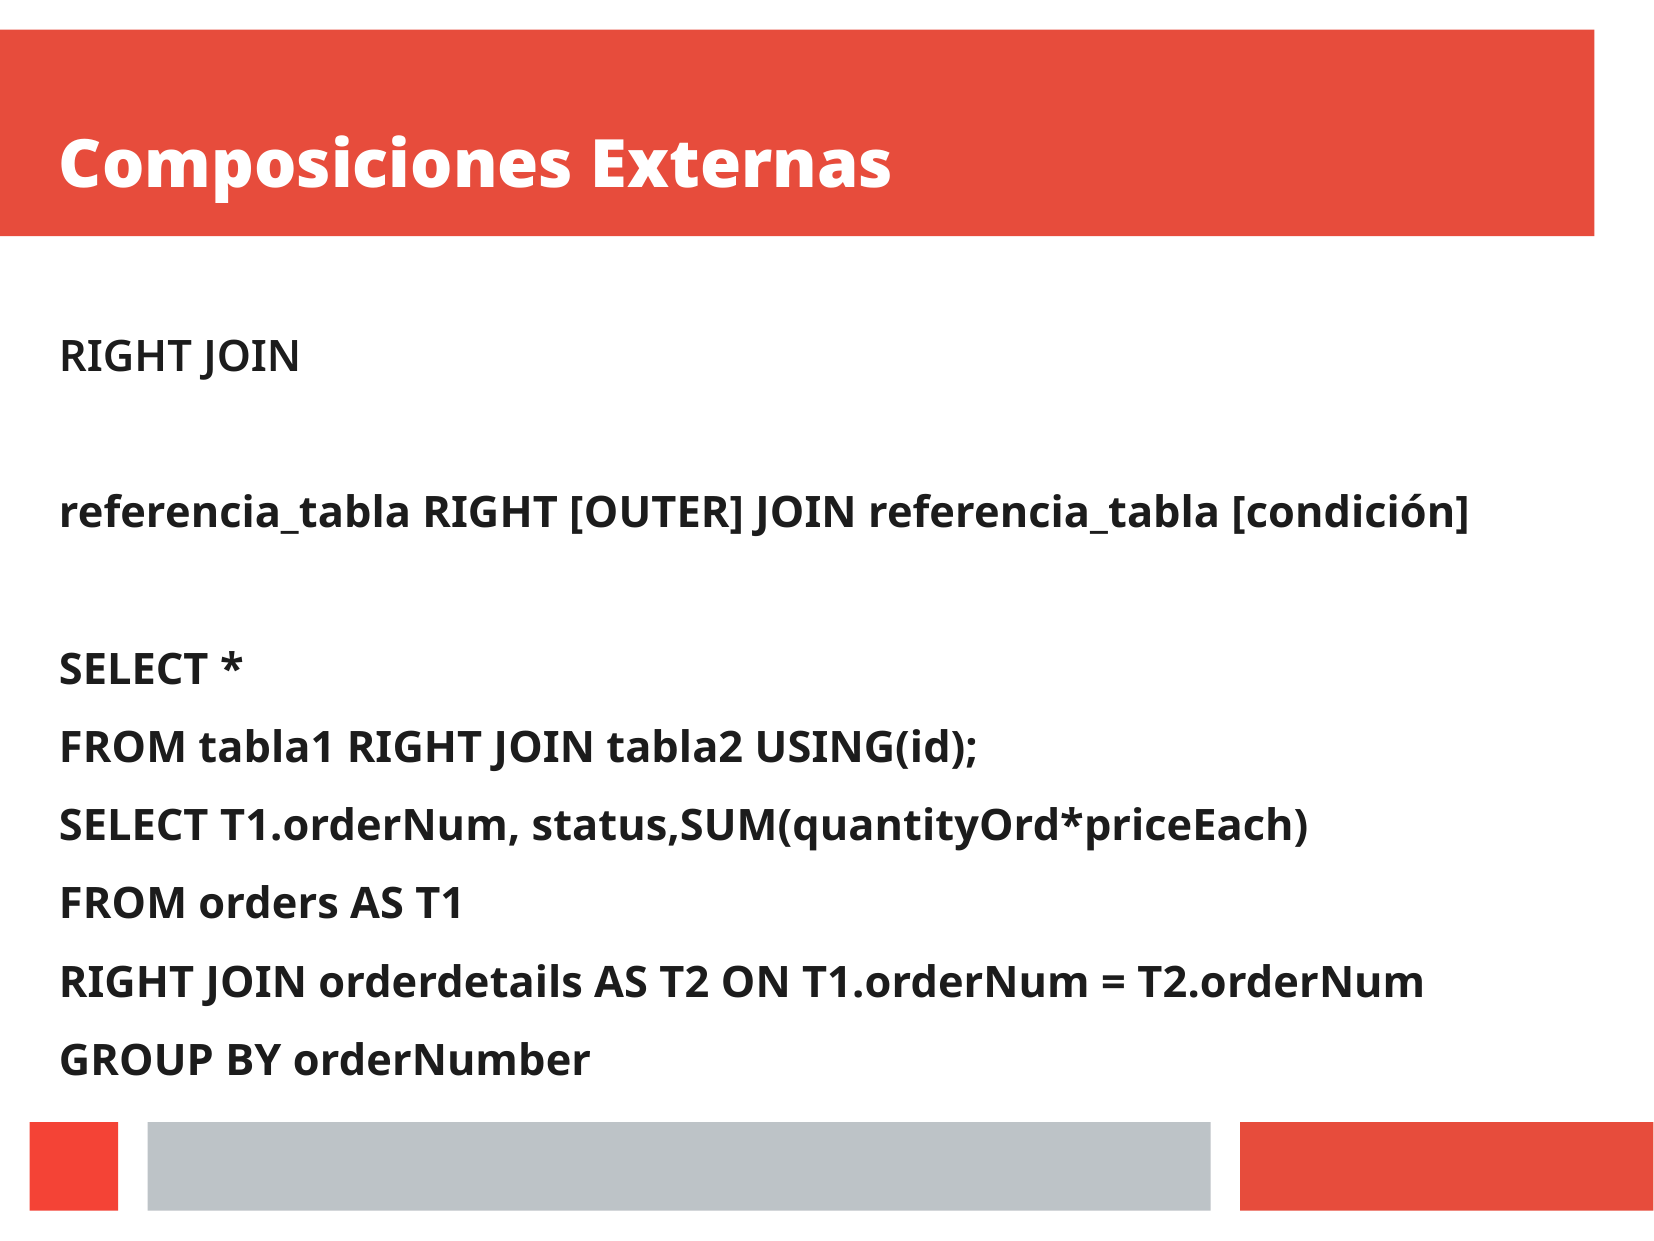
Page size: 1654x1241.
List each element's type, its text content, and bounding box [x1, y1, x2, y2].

title Composiciones Externas [59, 59, 1595, 207]
list RIGHT JOIN referencia_tabla RIGHT [OUTER] JOIN referencia_tabla [condición] SELECT * FROM tabla1 RIGHT JOIN tabla2 USING(id); SELECT T1.orderNum, status,SUM(quantityOrd*priceEach) FROM orders AS T1 RIGHT JOIN orderdetails AS T2 ON T1.orderNum = T2.orderNum GROUP BY orderNumber [59, 324, 1565, 1093]
